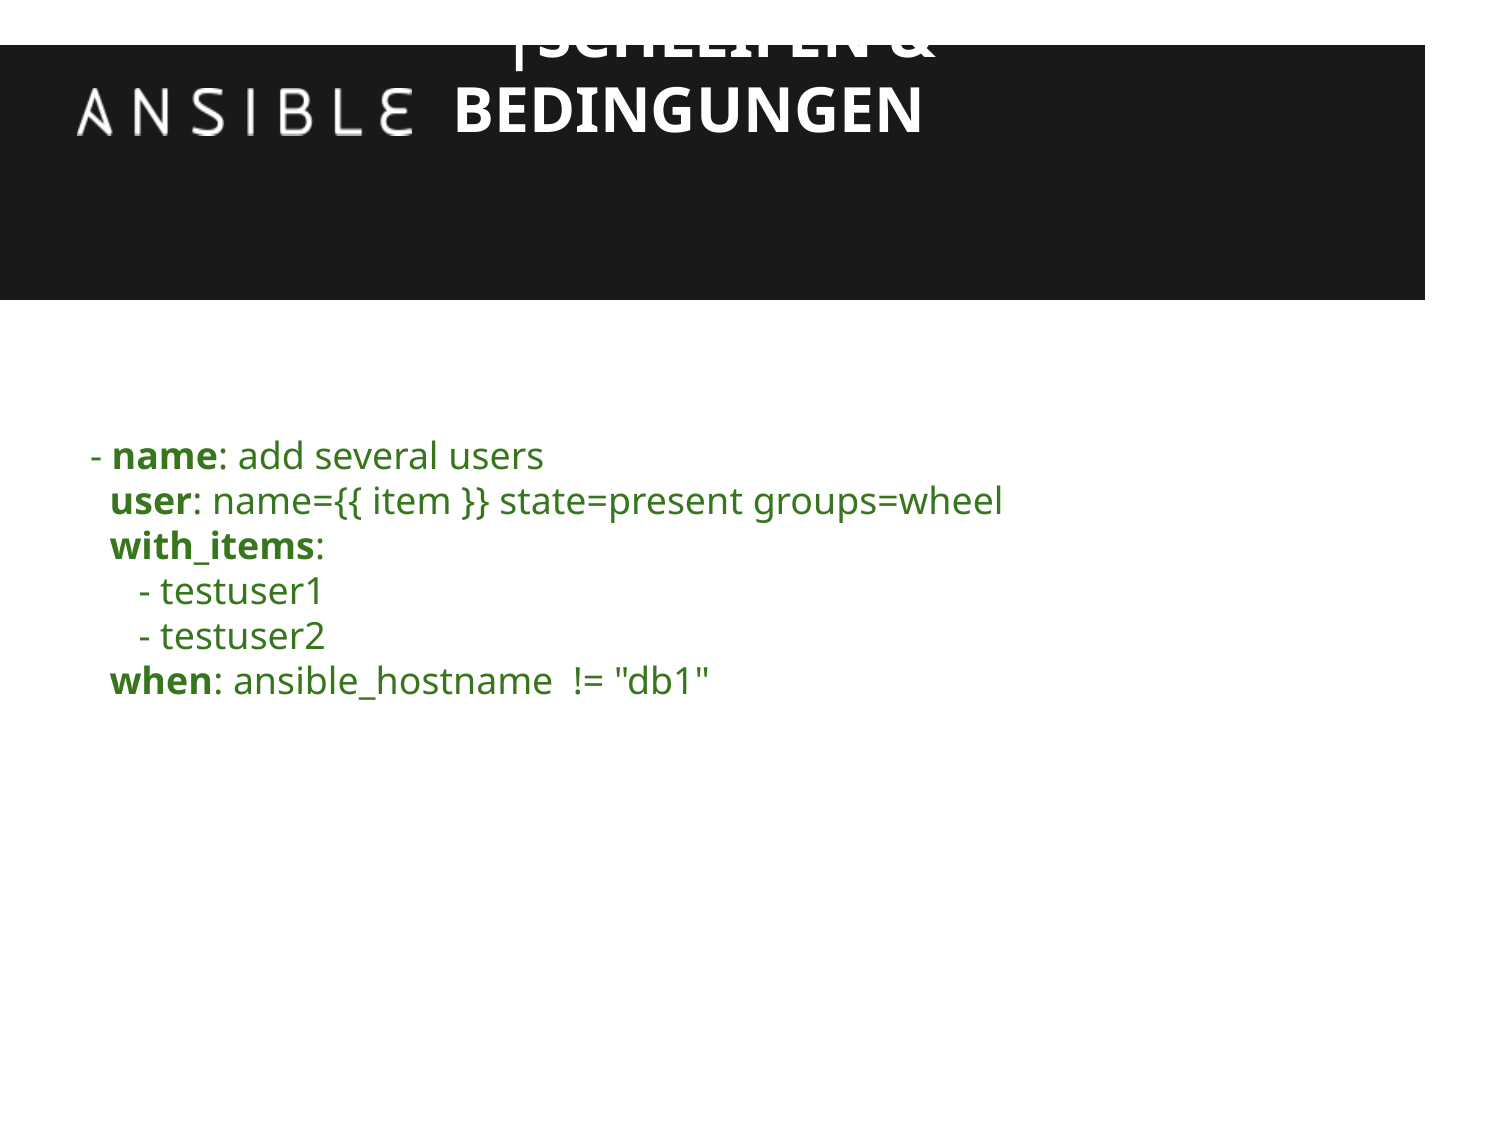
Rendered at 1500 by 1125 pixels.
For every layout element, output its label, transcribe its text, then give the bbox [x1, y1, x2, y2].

title |SCHLEIFEN & BEDINGUNGEN [437, 48, 1418, 160]
list - name: add several users user: name={{ item }} state=present groups=wheel with_items: - testuser1 - testuser2 when: ansible_hostname != "db1" [75, 342, 1425, 1078]
picture [77, 88, 412, 136]
